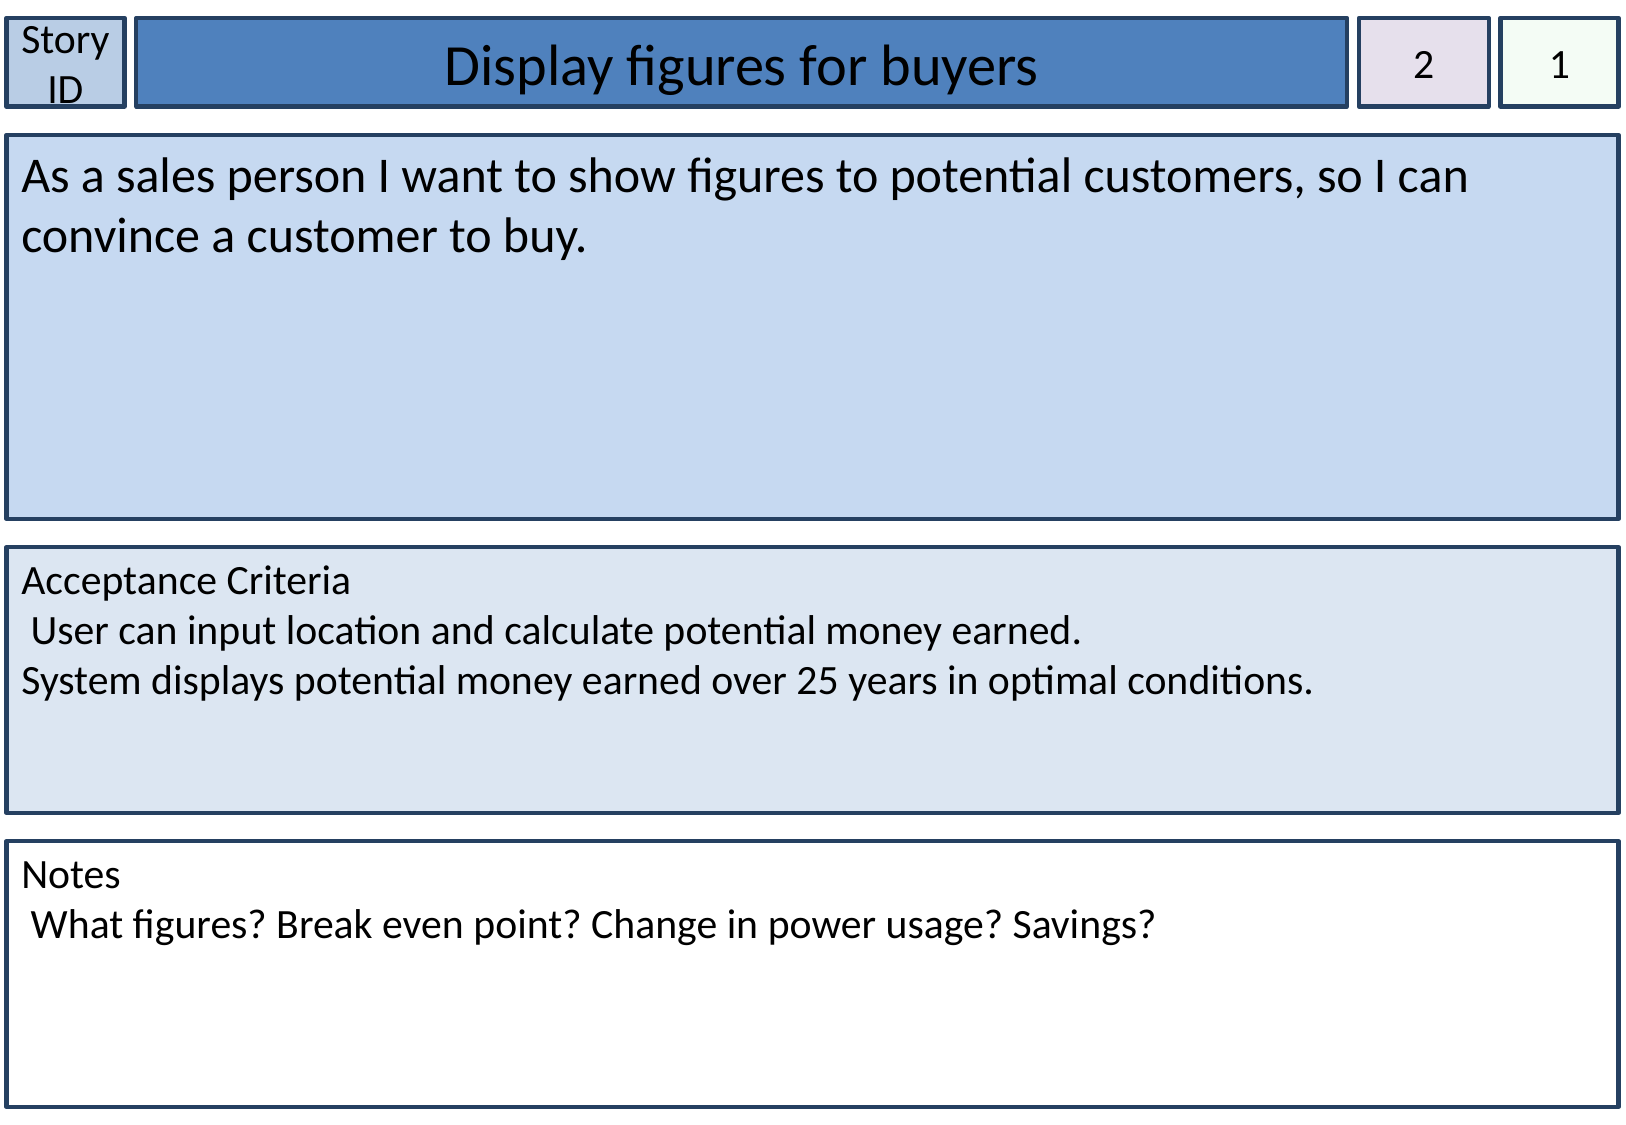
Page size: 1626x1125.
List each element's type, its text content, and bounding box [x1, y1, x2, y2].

text_box Display figures for buyers [136, 17, 1347, 107]
text_box Story ID [6, 17, 125, 107]
text_box Notes What figures? Break even point? Change in power usage? Savings? [6, 841, 1619, 1107]
text_box As a sales person I want to show figures to potential customers, so I can convince a customer to buy. [6, 134, 1619, 519]
text_box Acceptance Criteria User can input location and calculate potential money earned. System displays potential money earned over 25 years in optimal conditions. [6, 547, 1619, 813]
text_box 1 [1500, 17, 1619, 107]
text_box 2 [1358, 17, 1489, 107]
